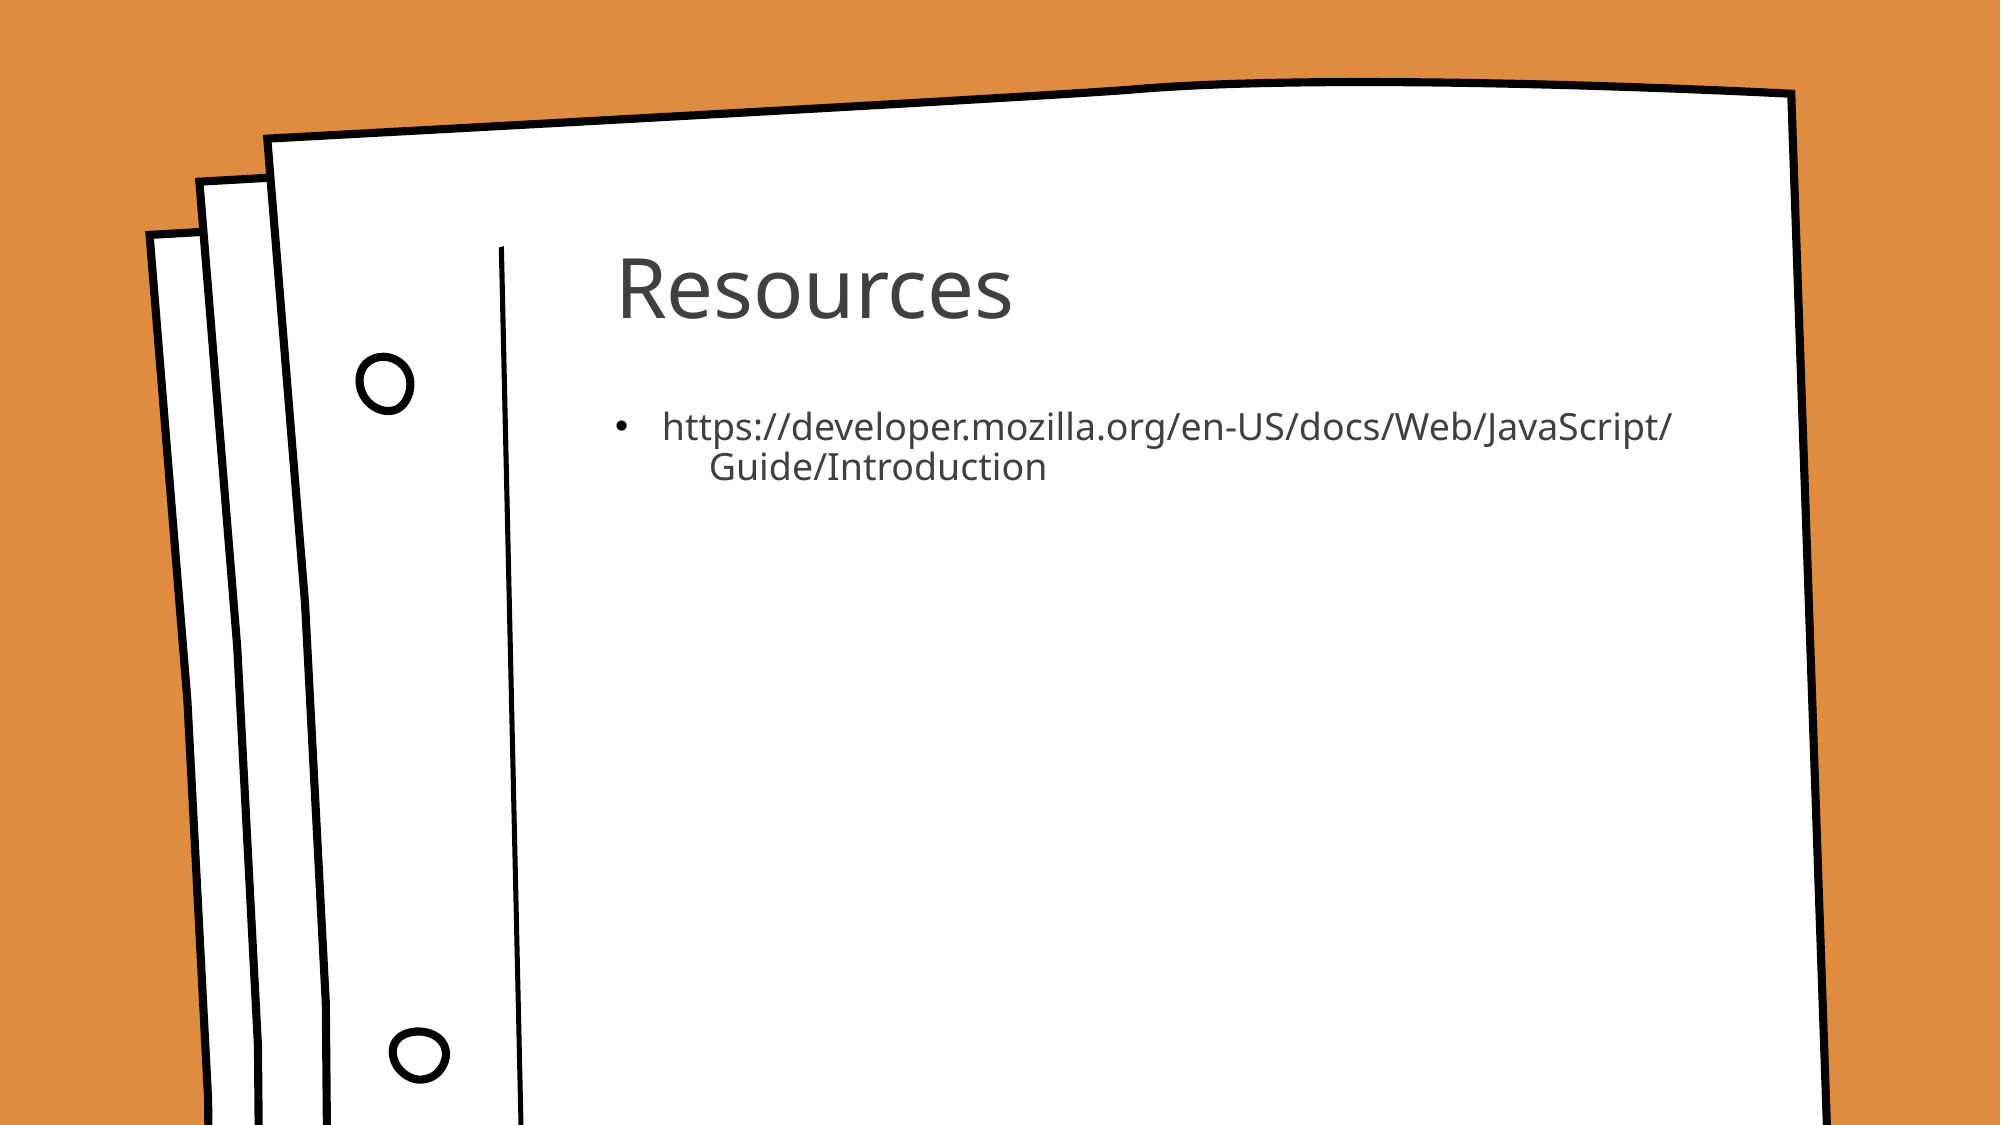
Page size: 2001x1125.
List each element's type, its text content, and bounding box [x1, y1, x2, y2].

title Resources [600, 239, 1726, 353]
list https://developer.mozilla.org/en-US/docs/Web/JavaScript/Guide/Introduction [600, 400, 1726, 1049]
